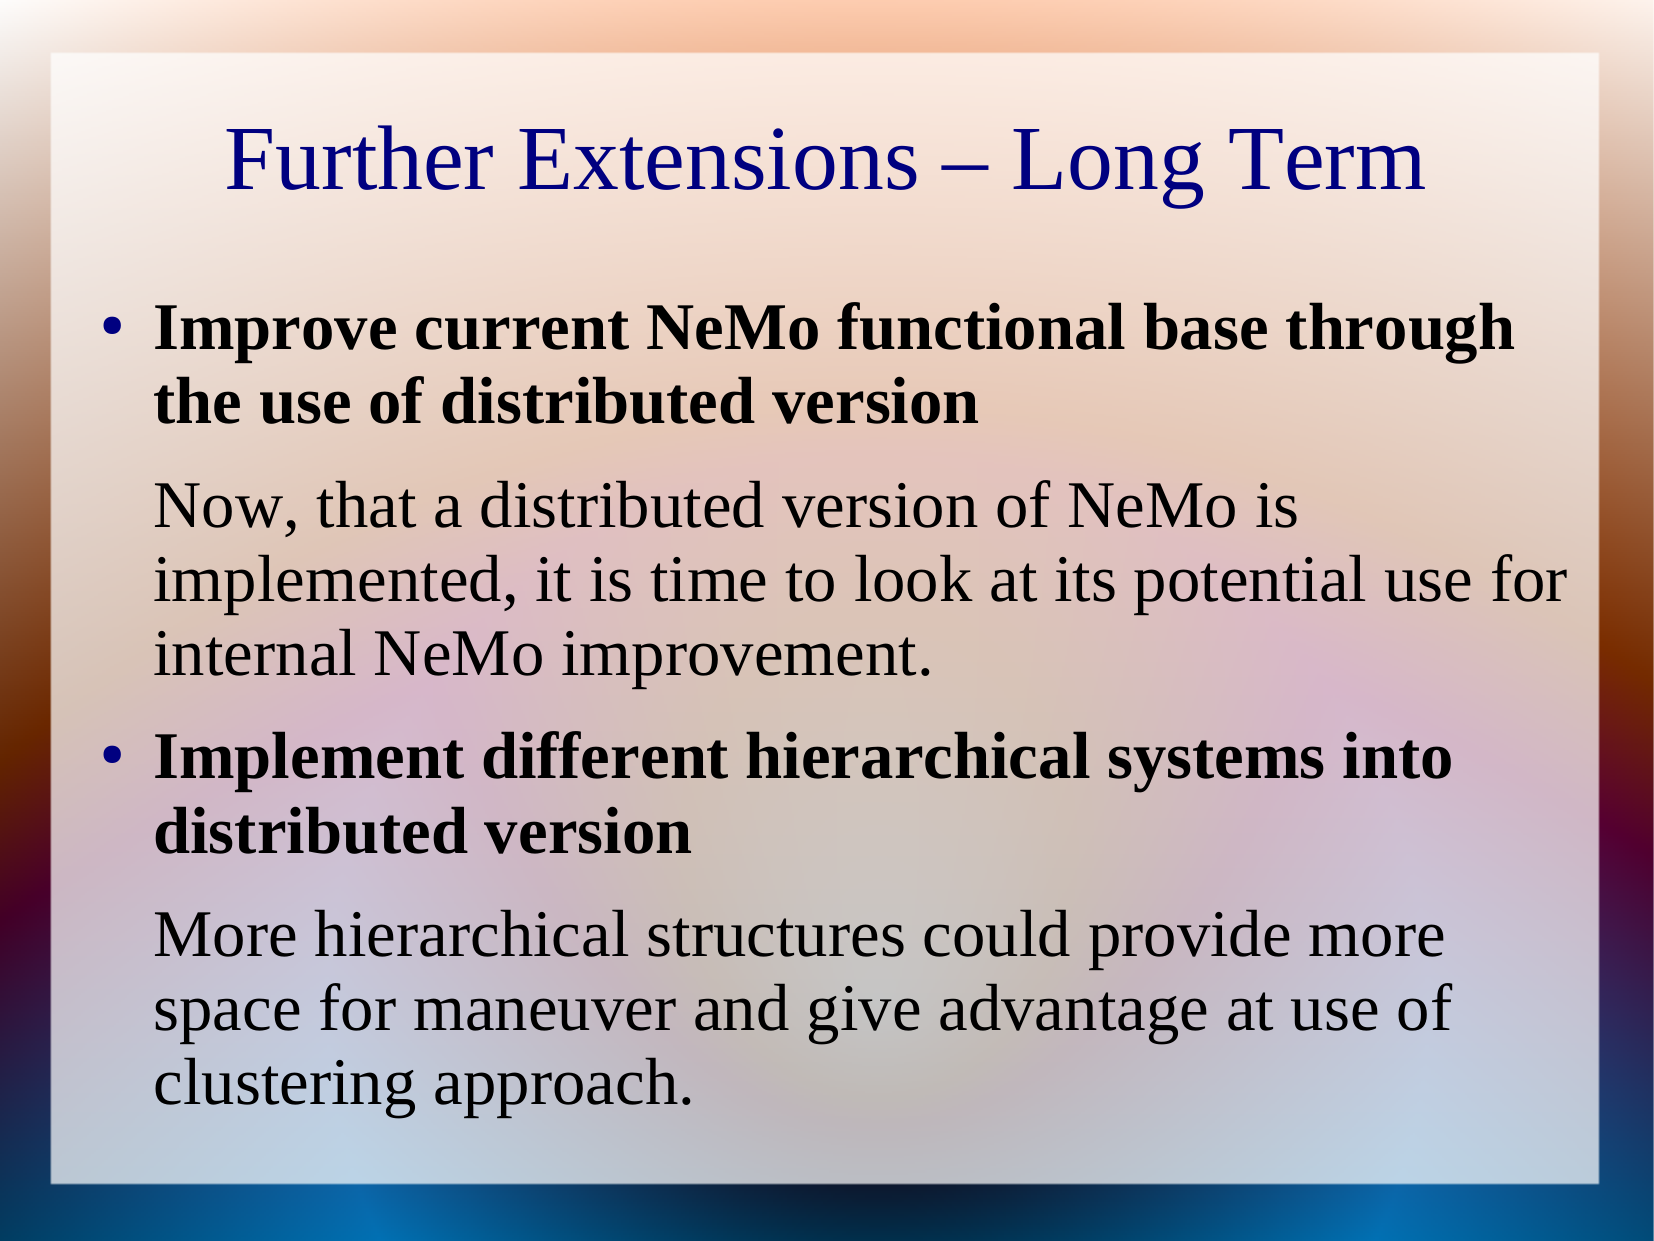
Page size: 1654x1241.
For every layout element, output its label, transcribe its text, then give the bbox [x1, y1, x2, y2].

list Improve current NeMo functional base through the use of distributed version Now, that a distributed version of NeMo is implemented, it is time to look at its potential use for internal NeMo improvement. Implement different hierarchical systems into distributed version More hierarchical structures could provide more space for maneuver and give advantage at use of clustering approach. [82, 290, 1571, 1120]
picture [0, 0, 1654, 1241]
title Further Extensions – Long Term [82, 55, 1571, 263]
